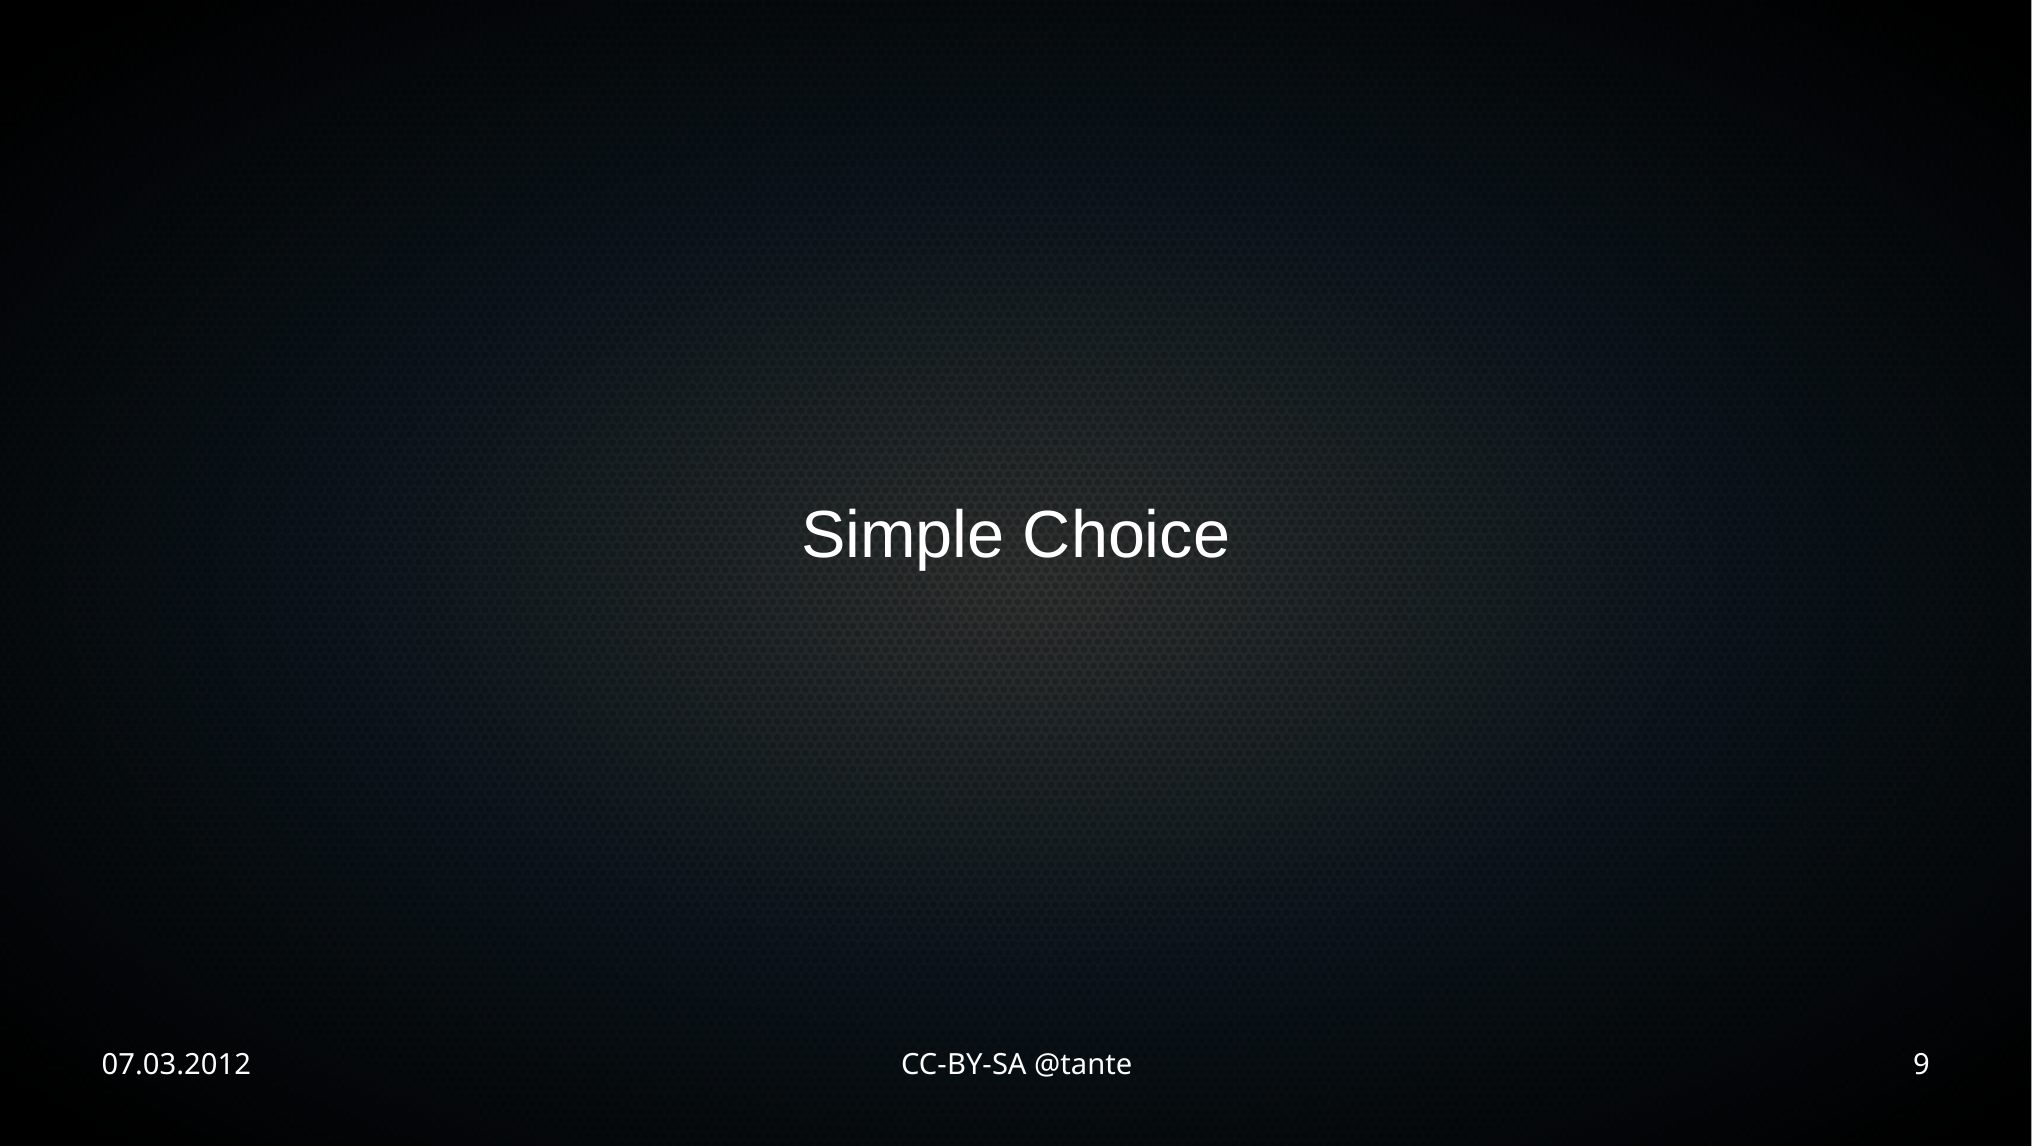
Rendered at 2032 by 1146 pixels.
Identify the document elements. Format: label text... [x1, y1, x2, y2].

subtitle Simple Choice [101, 45, 1930, 1025]
picture [0, 0, 2032, 1146]
